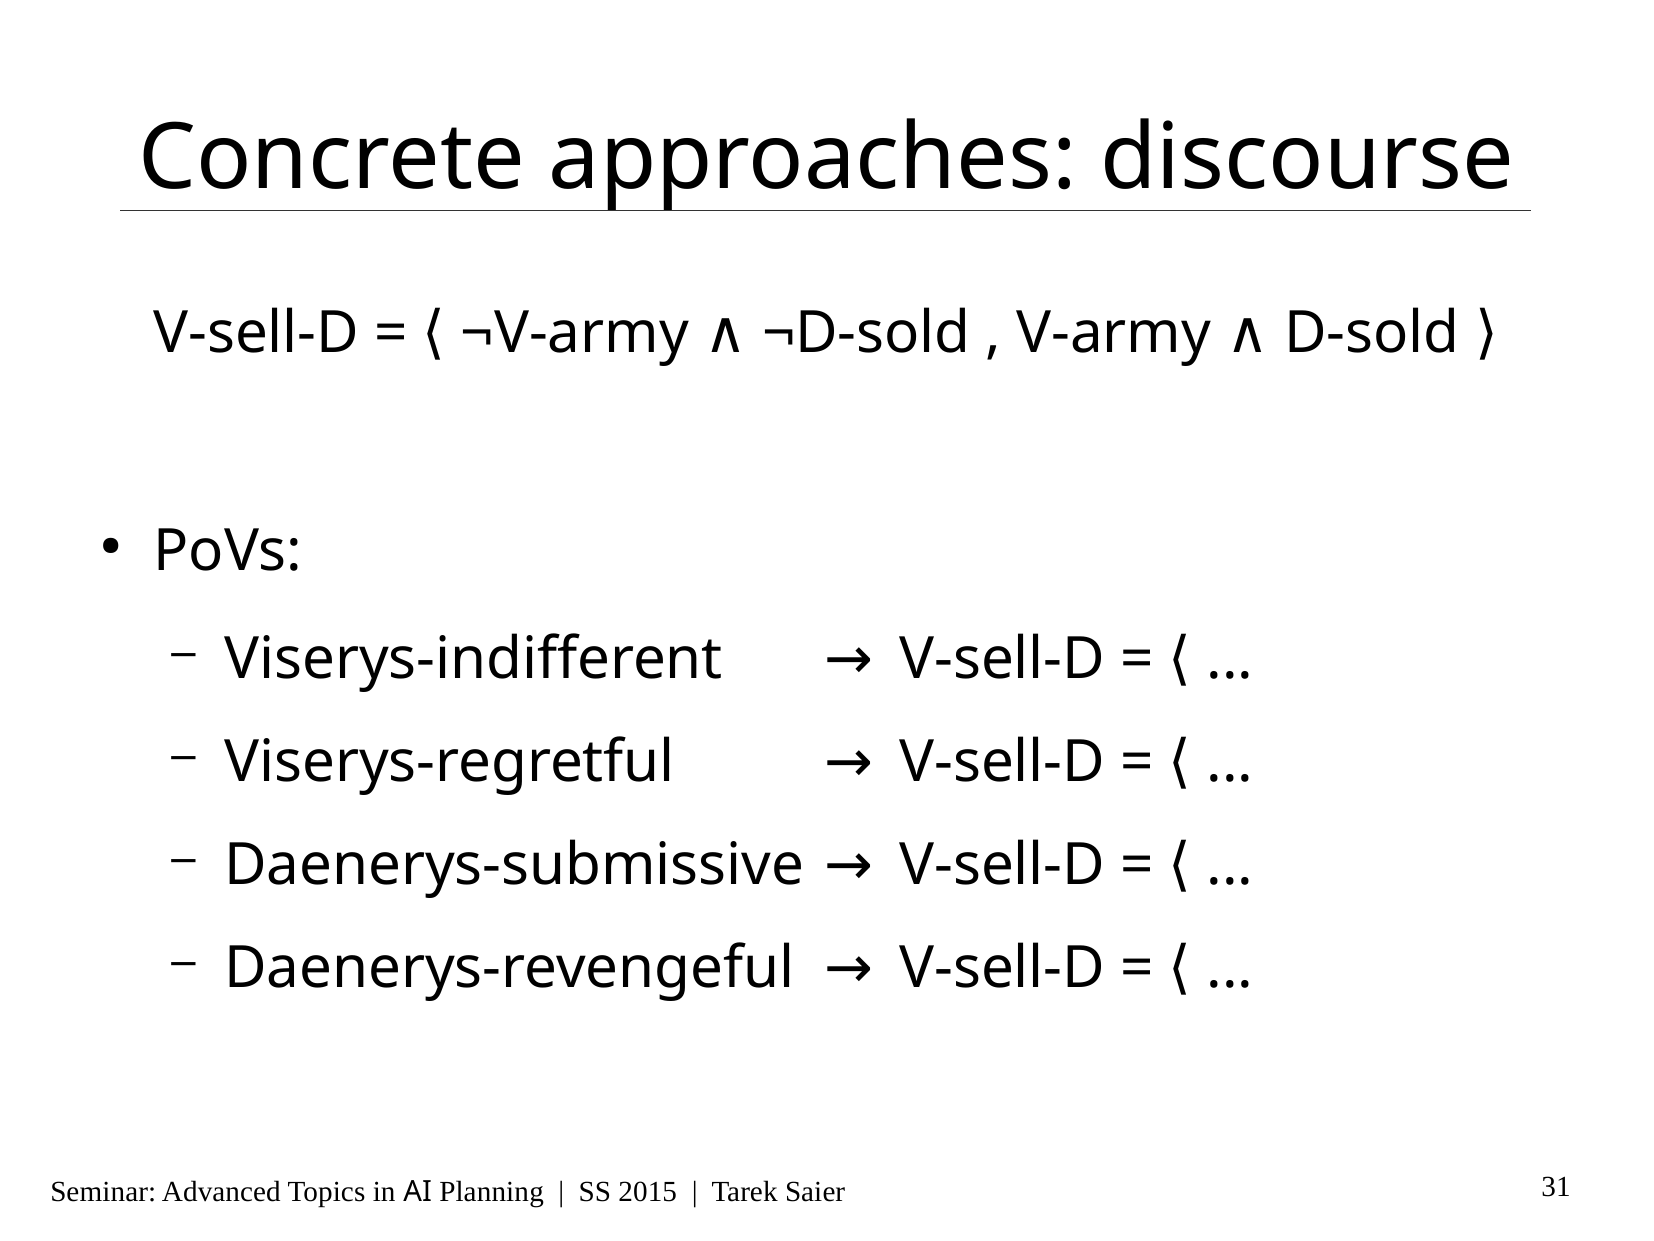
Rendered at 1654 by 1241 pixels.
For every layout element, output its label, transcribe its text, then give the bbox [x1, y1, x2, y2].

title Concrete approaches: discourse [82, 49, 1571, 257]
list V-sell-D = ⟨ ¬V-army ∧ ¬D-sold , V-army ∧ D-sold ⟩ PoVs: Viserys-indifferent → V-sell-D = ⟨ ... Viserys-regretful → V-sell-D = ⟨ ... Daenerys-submissive → V-sell-D = ⟨ ... Daenerys-revengeful → V-sell-D = ⟨ ... [82, 290, 1571, 995]
